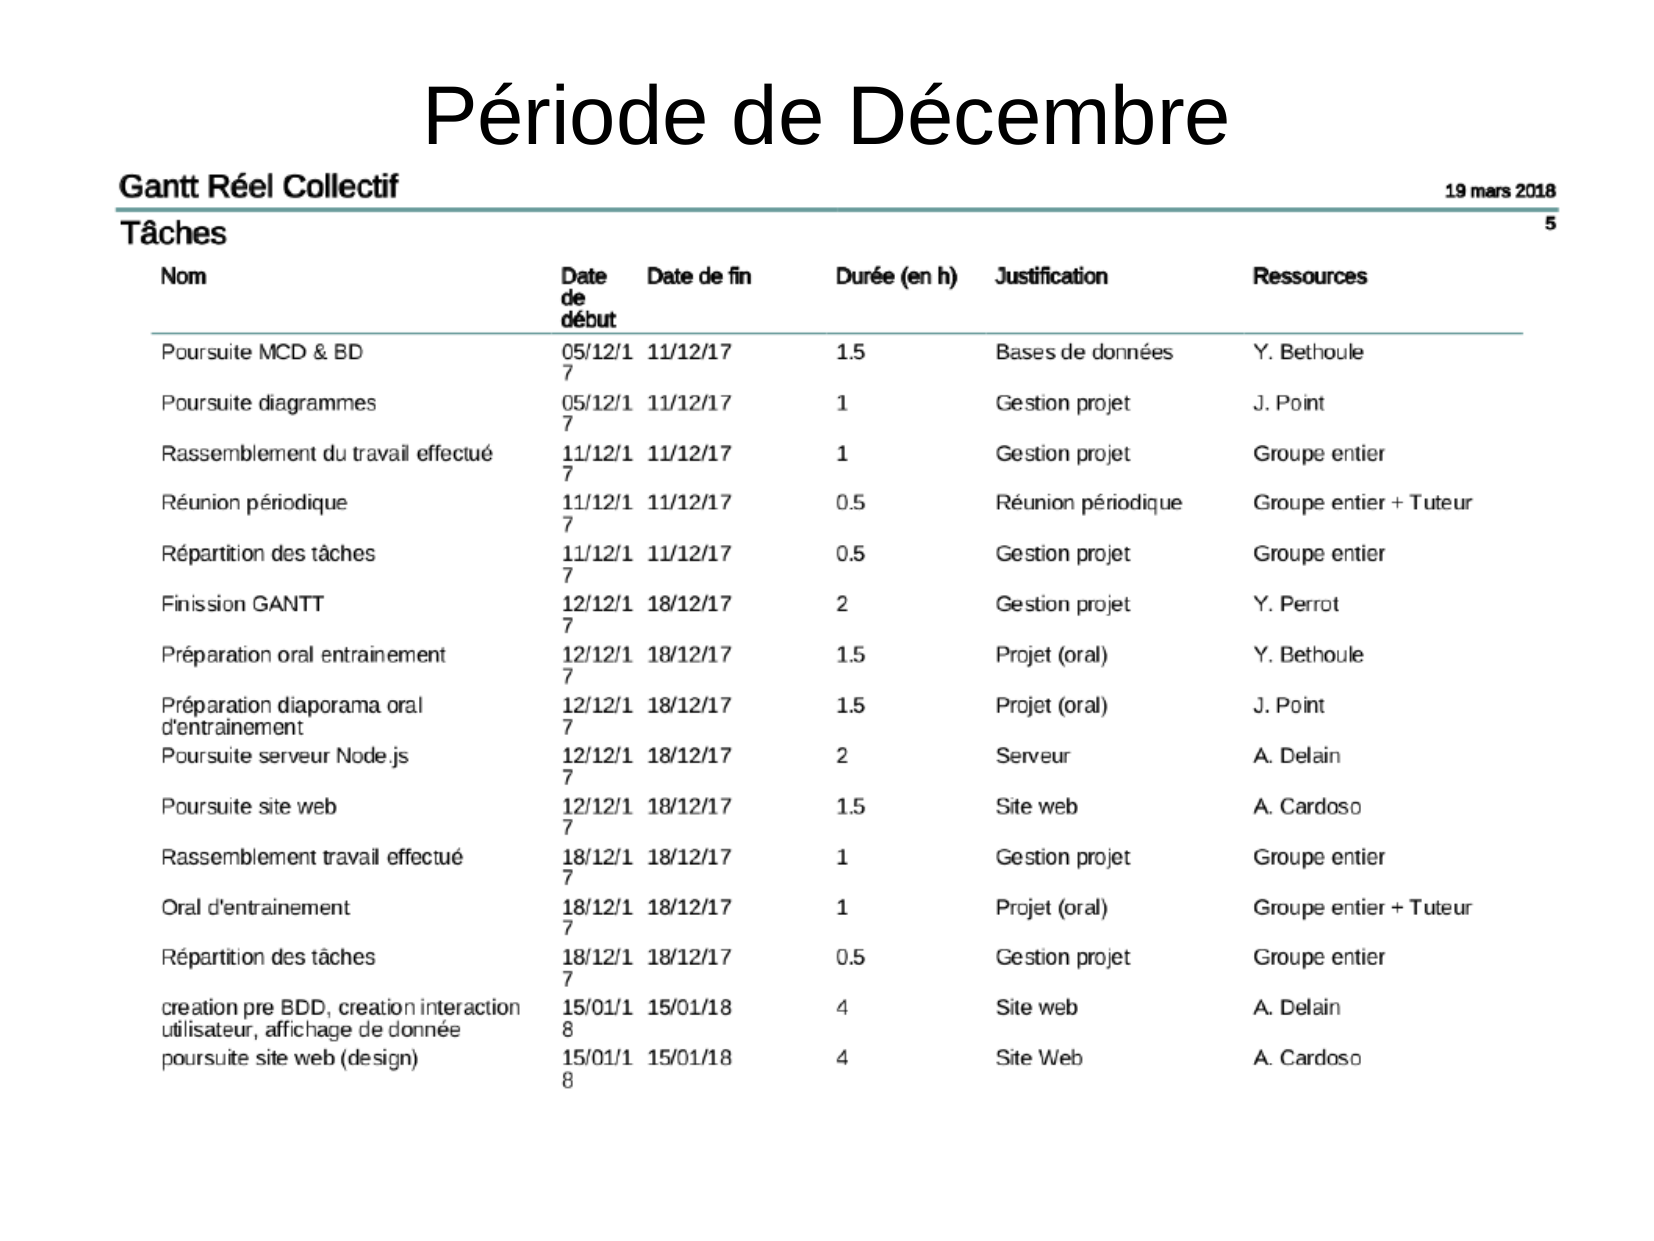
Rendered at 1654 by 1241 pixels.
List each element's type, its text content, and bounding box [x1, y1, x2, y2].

picture [110, 167, 1583, 1098]
title Période de Décembre [82, 11, 1571, 219]
